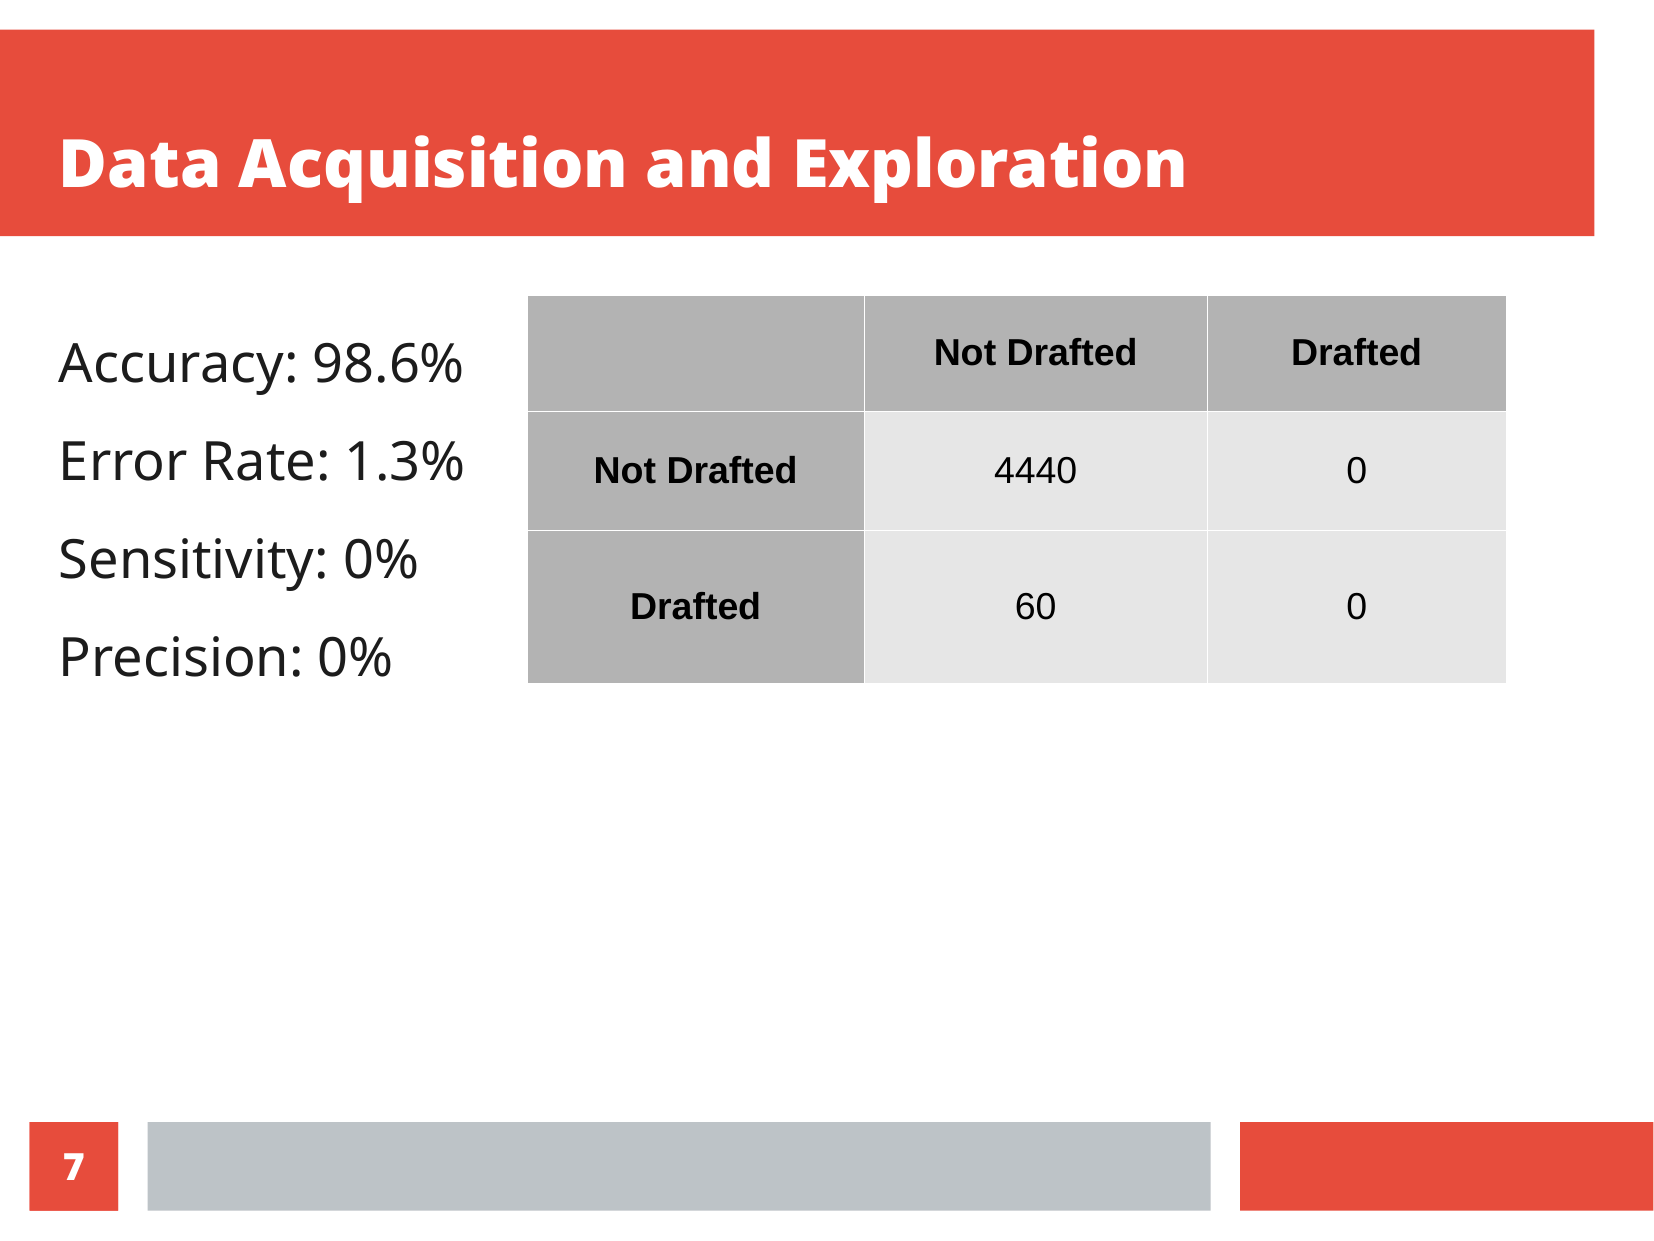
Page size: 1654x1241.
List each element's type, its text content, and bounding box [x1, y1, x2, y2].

table_cell 0 [1208, 531, 1506, 683]
table_header Drafted [1208, 296, 1506, 411]
table_cell Drafted [528, 531, 864, 683]
table_cell Not Drafted [528, 412, 864, 530]
table_header [528, 296, 864, 411]
table_cell 0 [1208, 412, 1506, 530]
list Accuracy: 98.6% Error Rate: 1.3% Sensitivity: 0% Precision: 0% [59, 324, 794, 1093]
title Data Acquisition and Exploration [59, 59, 1595, 207]
table_cell 4440 [865, 412, 1207, 530]
table_header Not Drafted [865, 296, 1207, 411]
table_cell 60 [865, 531, 1207, 683]
